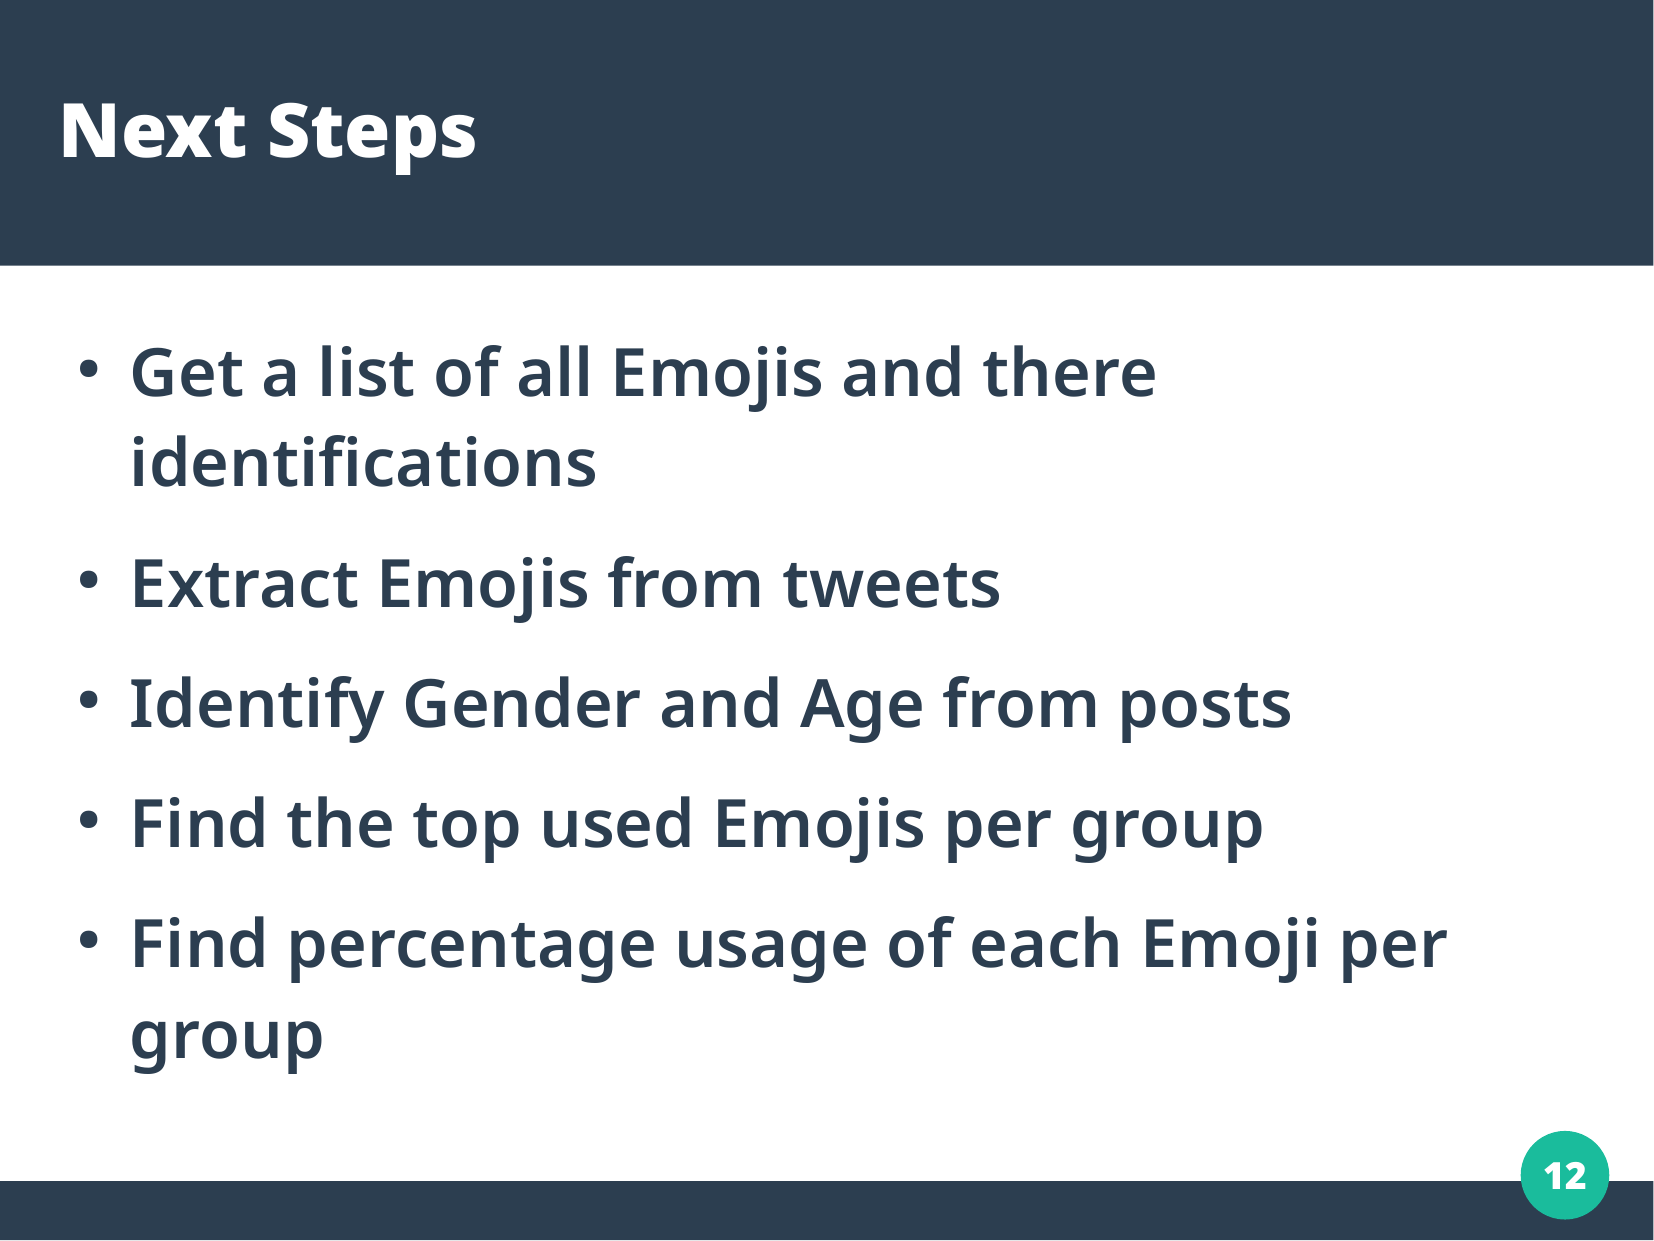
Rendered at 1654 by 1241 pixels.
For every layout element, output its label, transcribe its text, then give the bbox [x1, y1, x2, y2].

title Next Steps [59, 49, 1595, 207]
list Get a list of all Emojis and there identifications Extract Emojis from tweets Identify Gender and Age from posts Find the top used Emojis per group Find percentage usage of each Emoji per group [59, 324, 1595, 1152]
